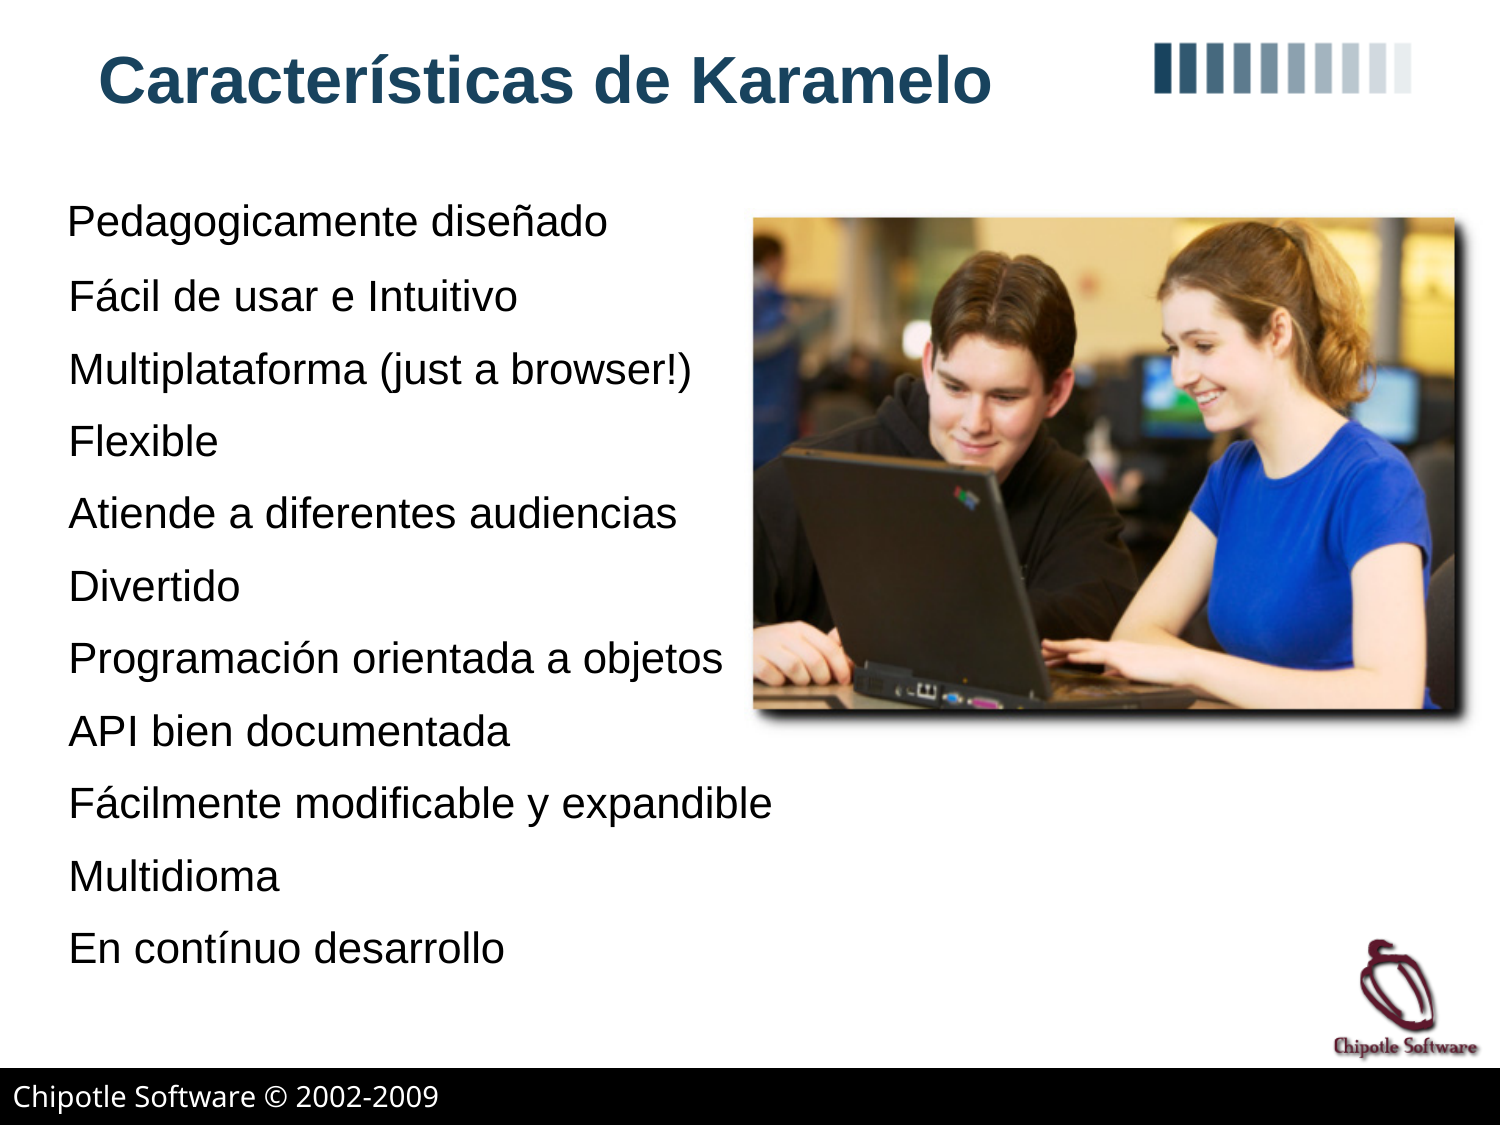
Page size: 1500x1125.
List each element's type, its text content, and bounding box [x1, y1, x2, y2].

picture [1164, 208, 1483, 739]
title Características de Karamelo [83, 35, 1034, 126]
text_box Pedagogicamente diseñado Fácil de usar e Intuitivo Multiplataforma (just a browser!) Flexible Atiende a diferentes audiencias Divertido Programación orientada a objetos API bien documentada Fácilmente modificable y expandible Multidioma En contínuo desarrollo [41, 184, 1164, 975]
picture [1126, 29, 1447, 117]
picture [1316, 927, 1493, 1075]
